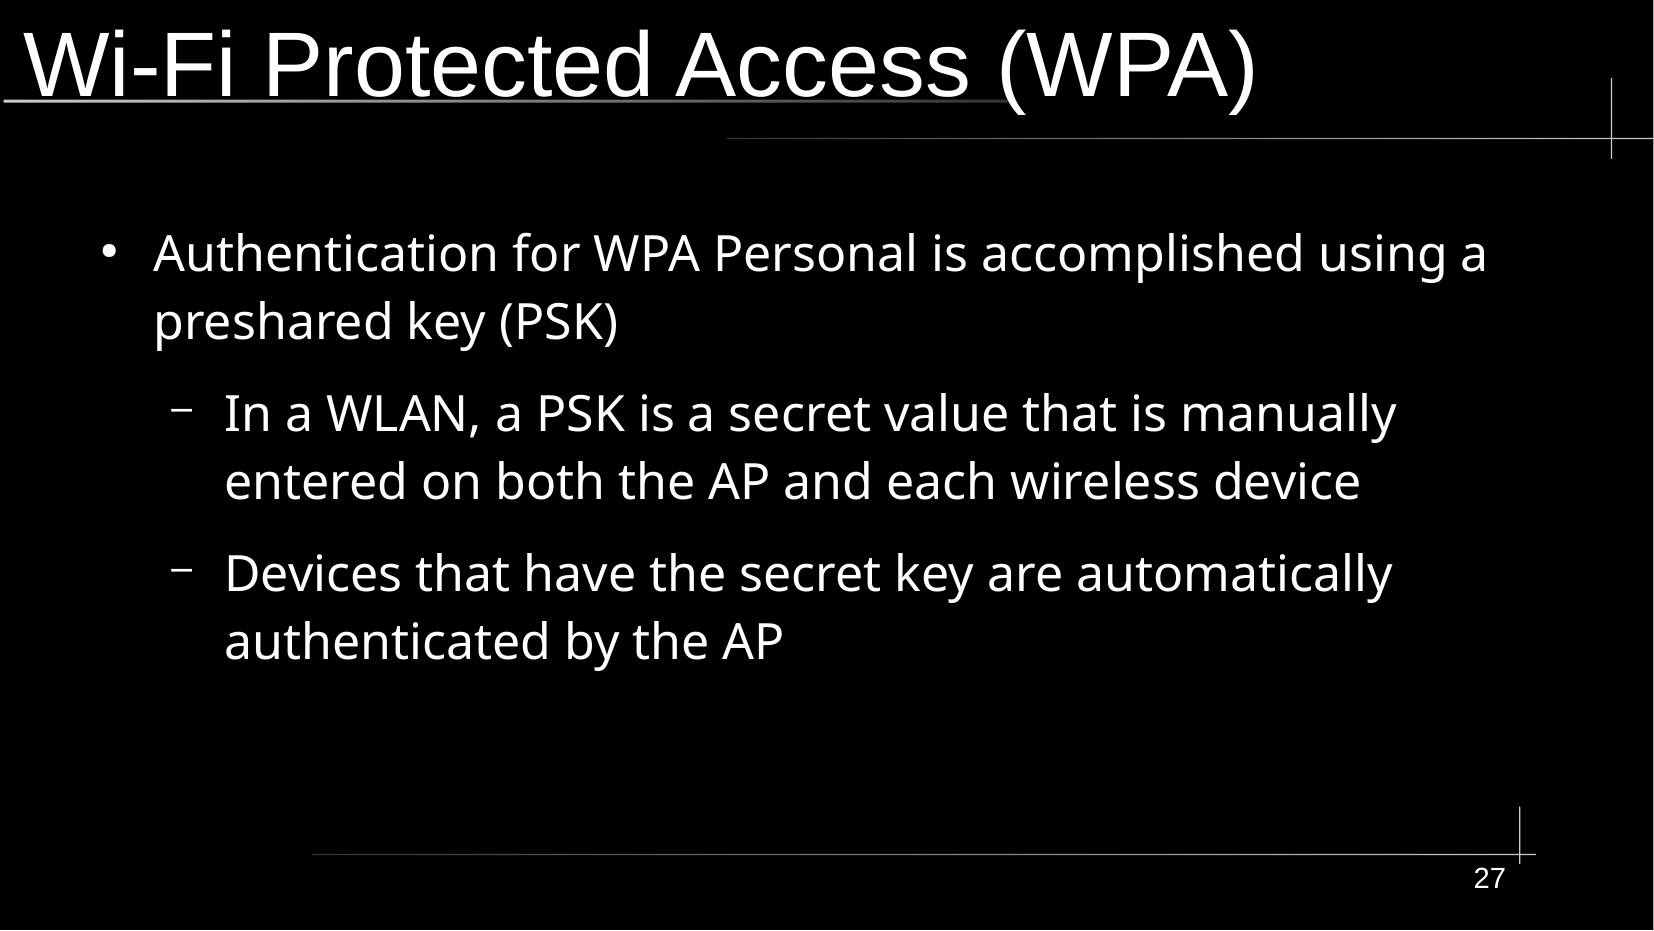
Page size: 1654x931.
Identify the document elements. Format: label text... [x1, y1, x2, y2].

list Authentication for WPA Personal is accomplished using a preshared key (PSK) In a WLAN, a PSK is a secret value that is manually entered on both the AP and each wireless device Devices that have the secret key are automatically authenticated by the AP [82, 217, 1571, 758]
title Wi-Fi Protected Access (WPA) [23, 11, 1589, 119]
